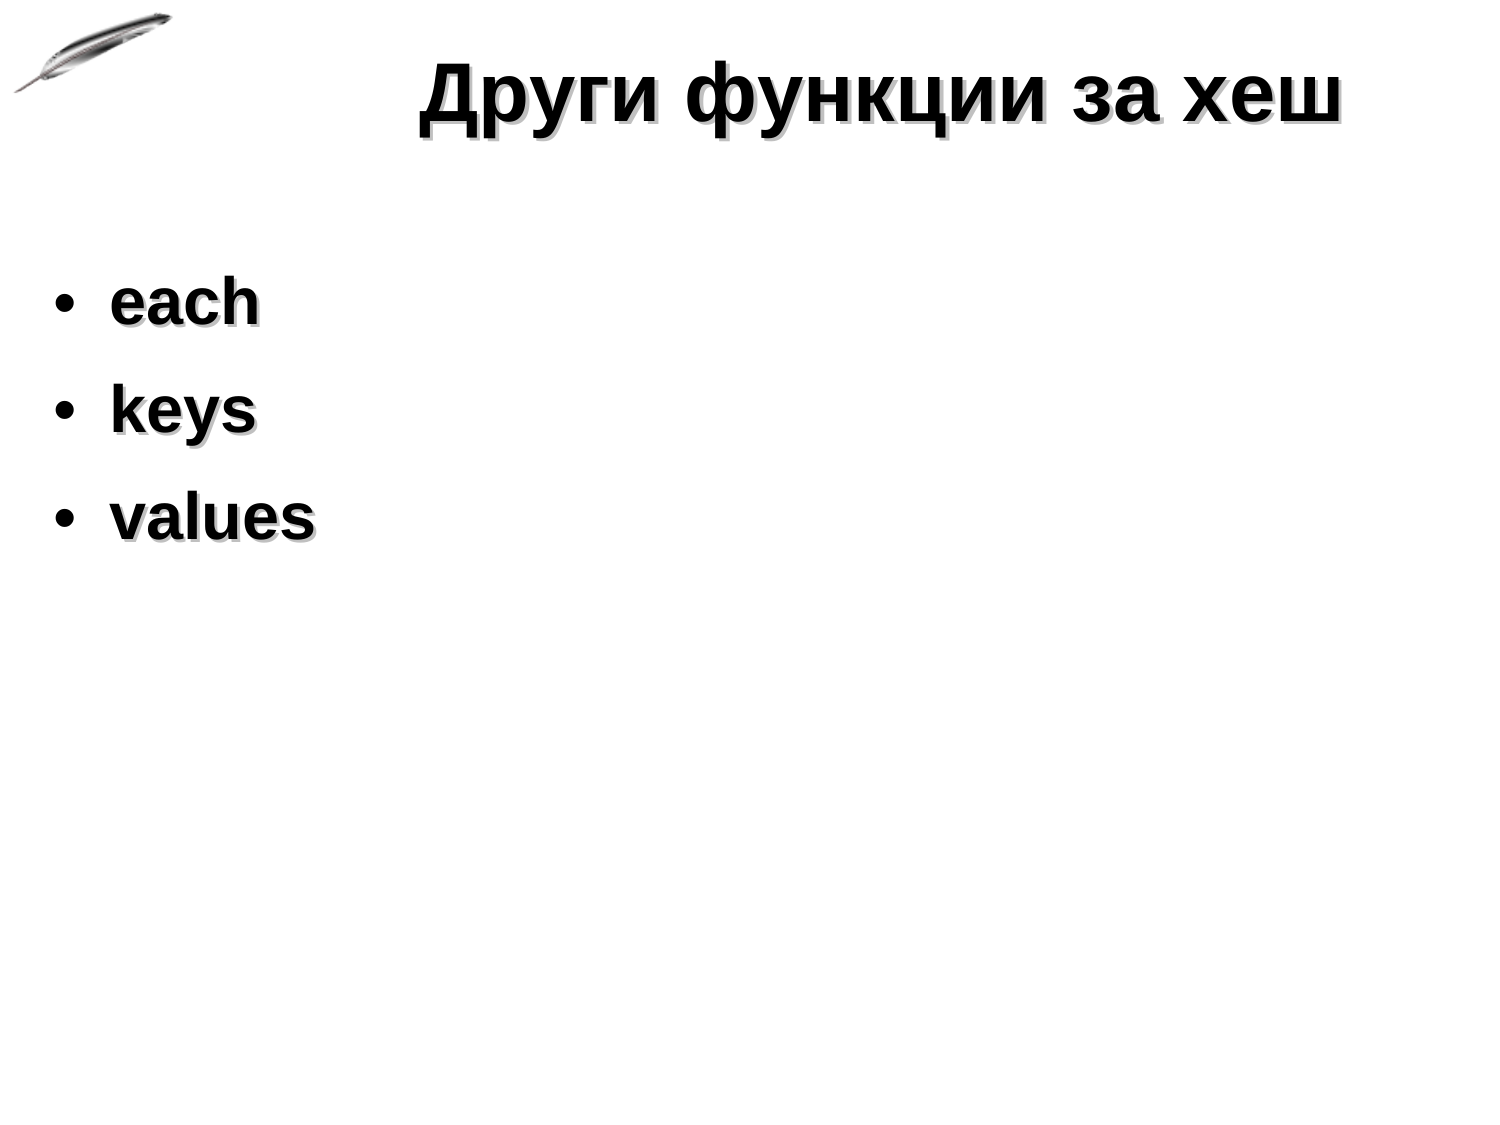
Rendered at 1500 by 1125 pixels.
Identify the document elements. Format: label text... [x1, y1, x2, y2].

list each keys values [53, 265, 1447, 1084]
picture [10, 11, 178, 95]
title Други функции за хеш [419, 7, 1500, 186]
